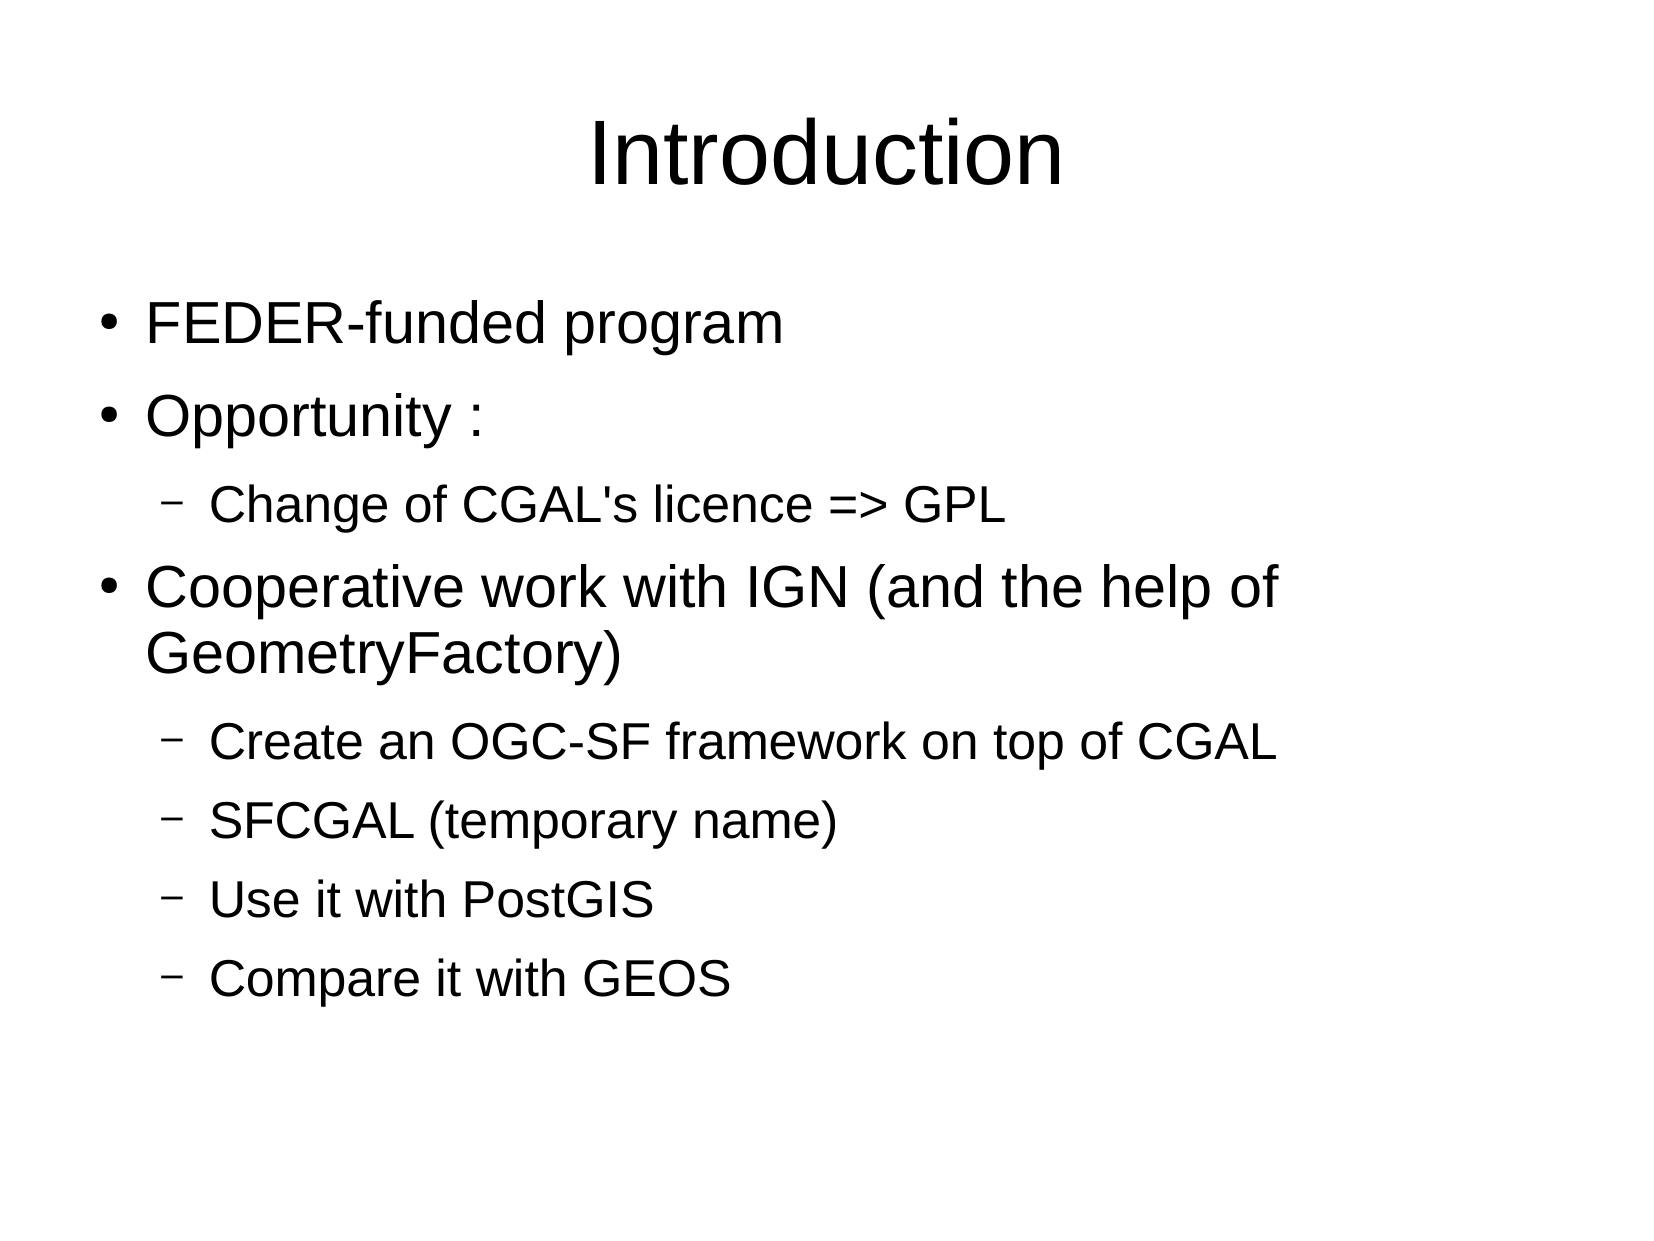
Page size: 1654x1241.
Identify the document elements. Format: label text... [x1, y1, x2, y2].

list FEDER-funded program Opportunity : Change of CGAL's licence => GPL Cooperative work with IGN (and the help of GeometryFactory) Create an OGC-SF framework on top of CGAL SFCGAL (temporary name) Use it with PostGIS Compare it with GEOS [82, 290, 1538, 1010]
title Introduction [82, 49, 1571, 257]
